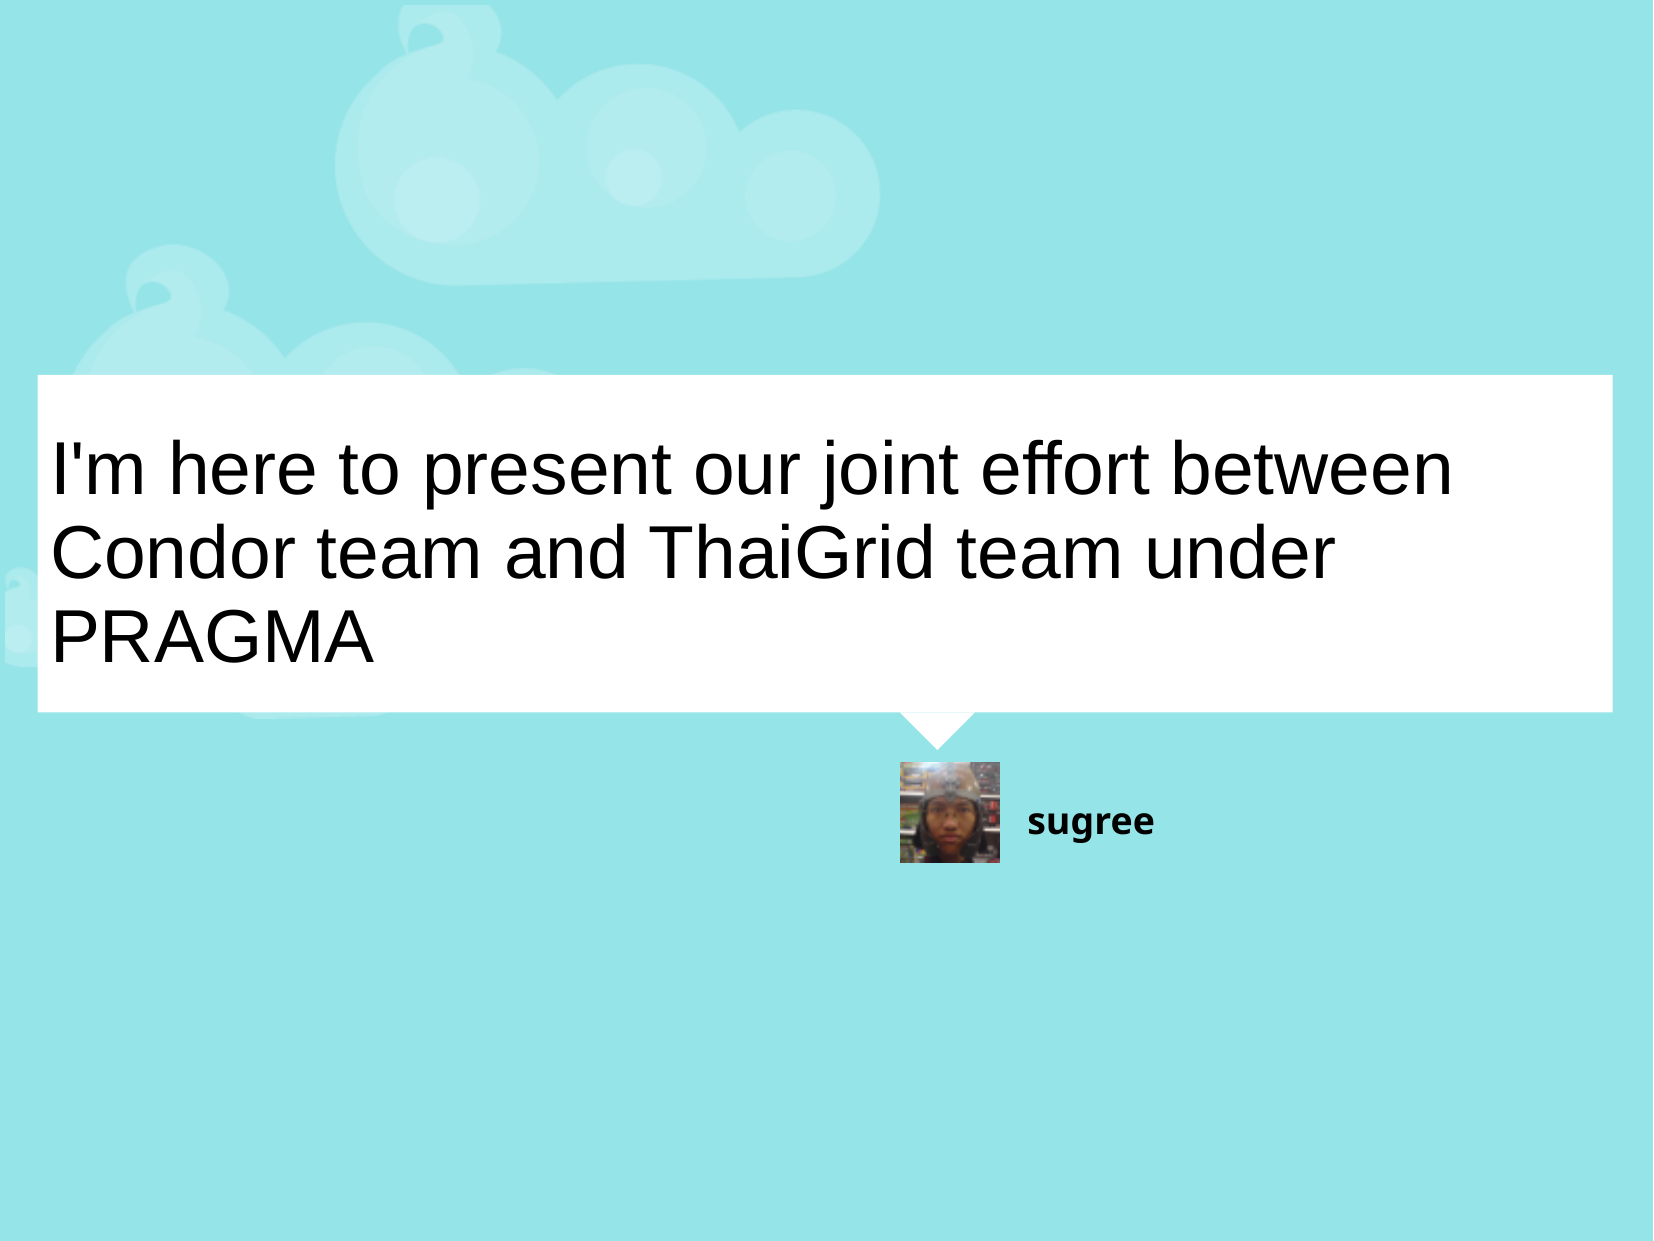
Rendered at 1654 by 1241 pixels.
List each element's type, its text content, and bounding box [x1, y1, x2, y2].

picture [900, 762, 1000, 863]
picture [5, 5, 894, 719]
title I'm here to present our joint effort between Condor team and ThaiGrid team under PRAGMA [49, 400, 1576, 706]
